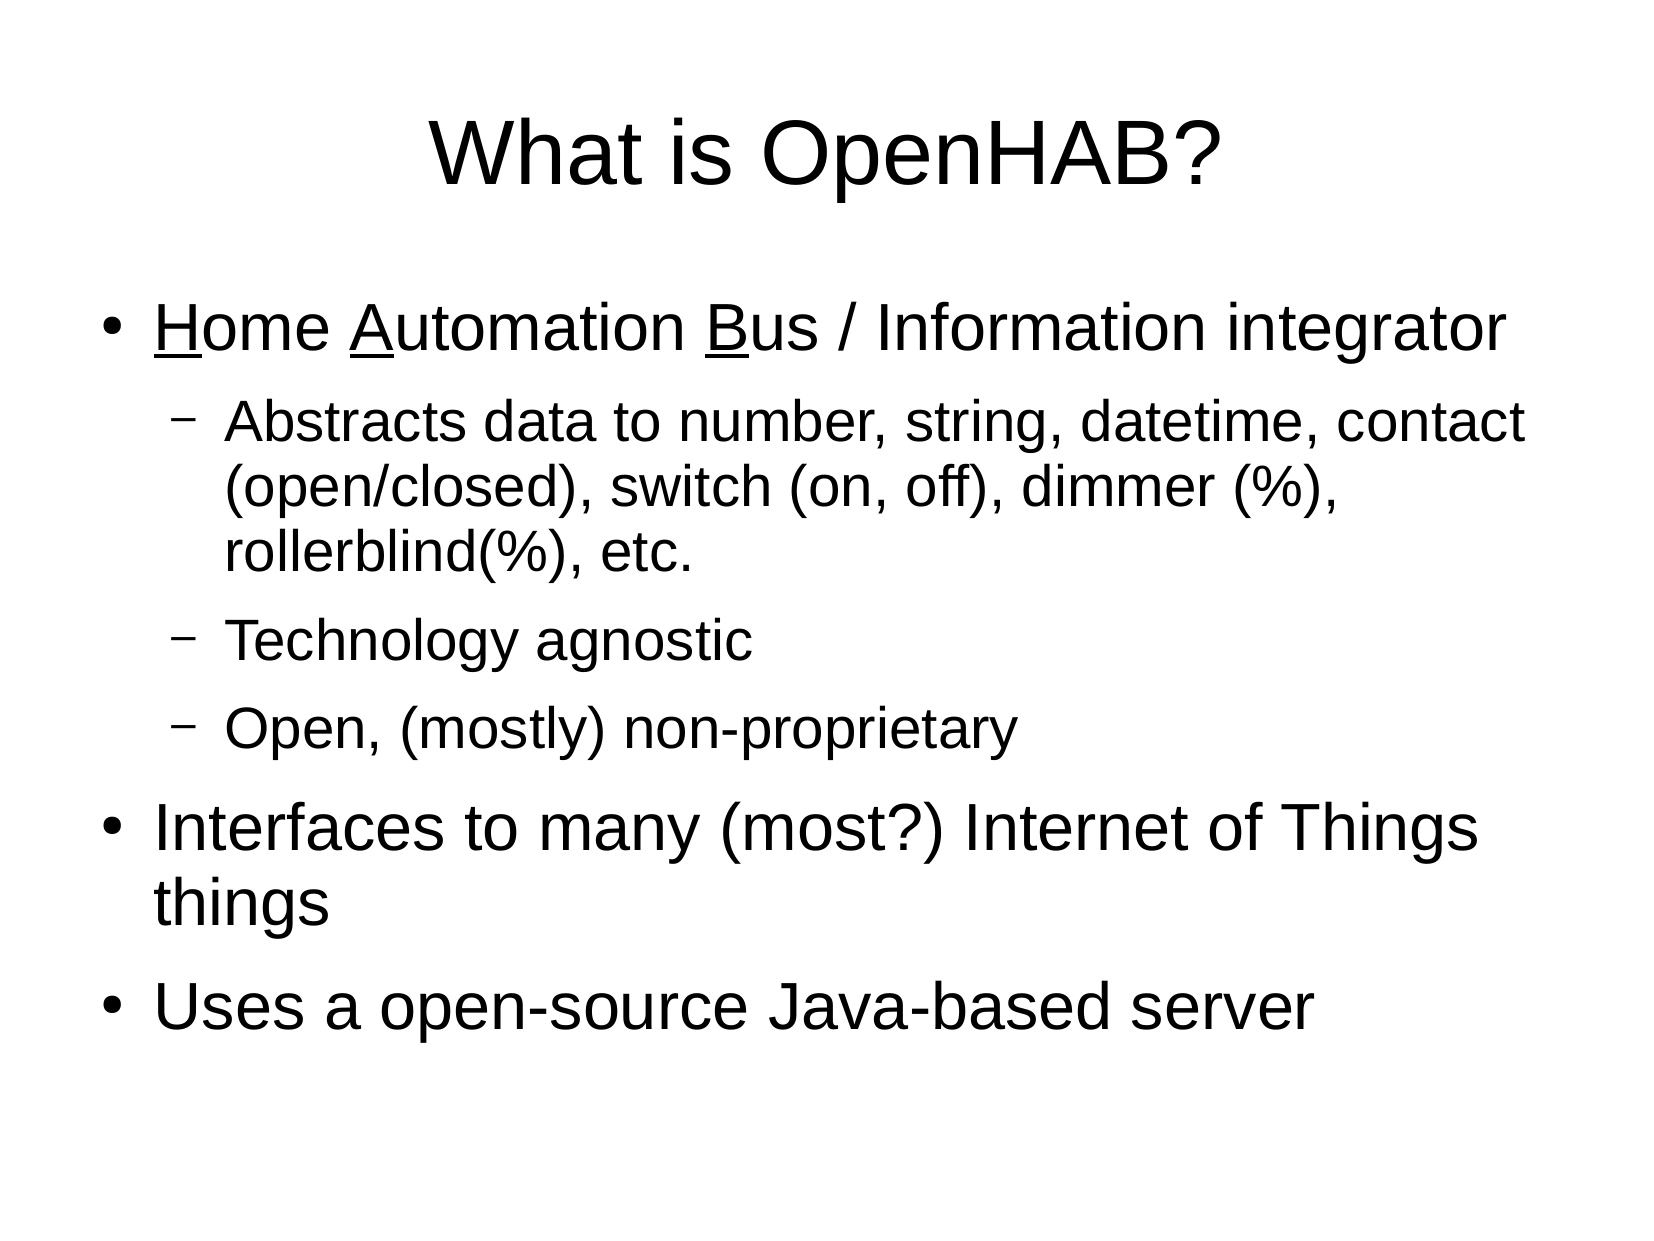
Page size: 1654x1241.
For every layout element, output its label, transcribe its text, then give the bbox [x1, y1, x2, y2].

title What is OpenHAB? [82, 49, 1571, 257]
list Home Automation Bus / Information integrator Abstracts data to number, string, datetime, contact (open/closed), switch (on, off), dimmer (%), rollerblind(%), etc. Technology agnostic Open, (mostly) non-proprietary Interfaces to many (most?) Internet of Things things Uses a open-source Java-based server [82, 290, 1571, 1010]
